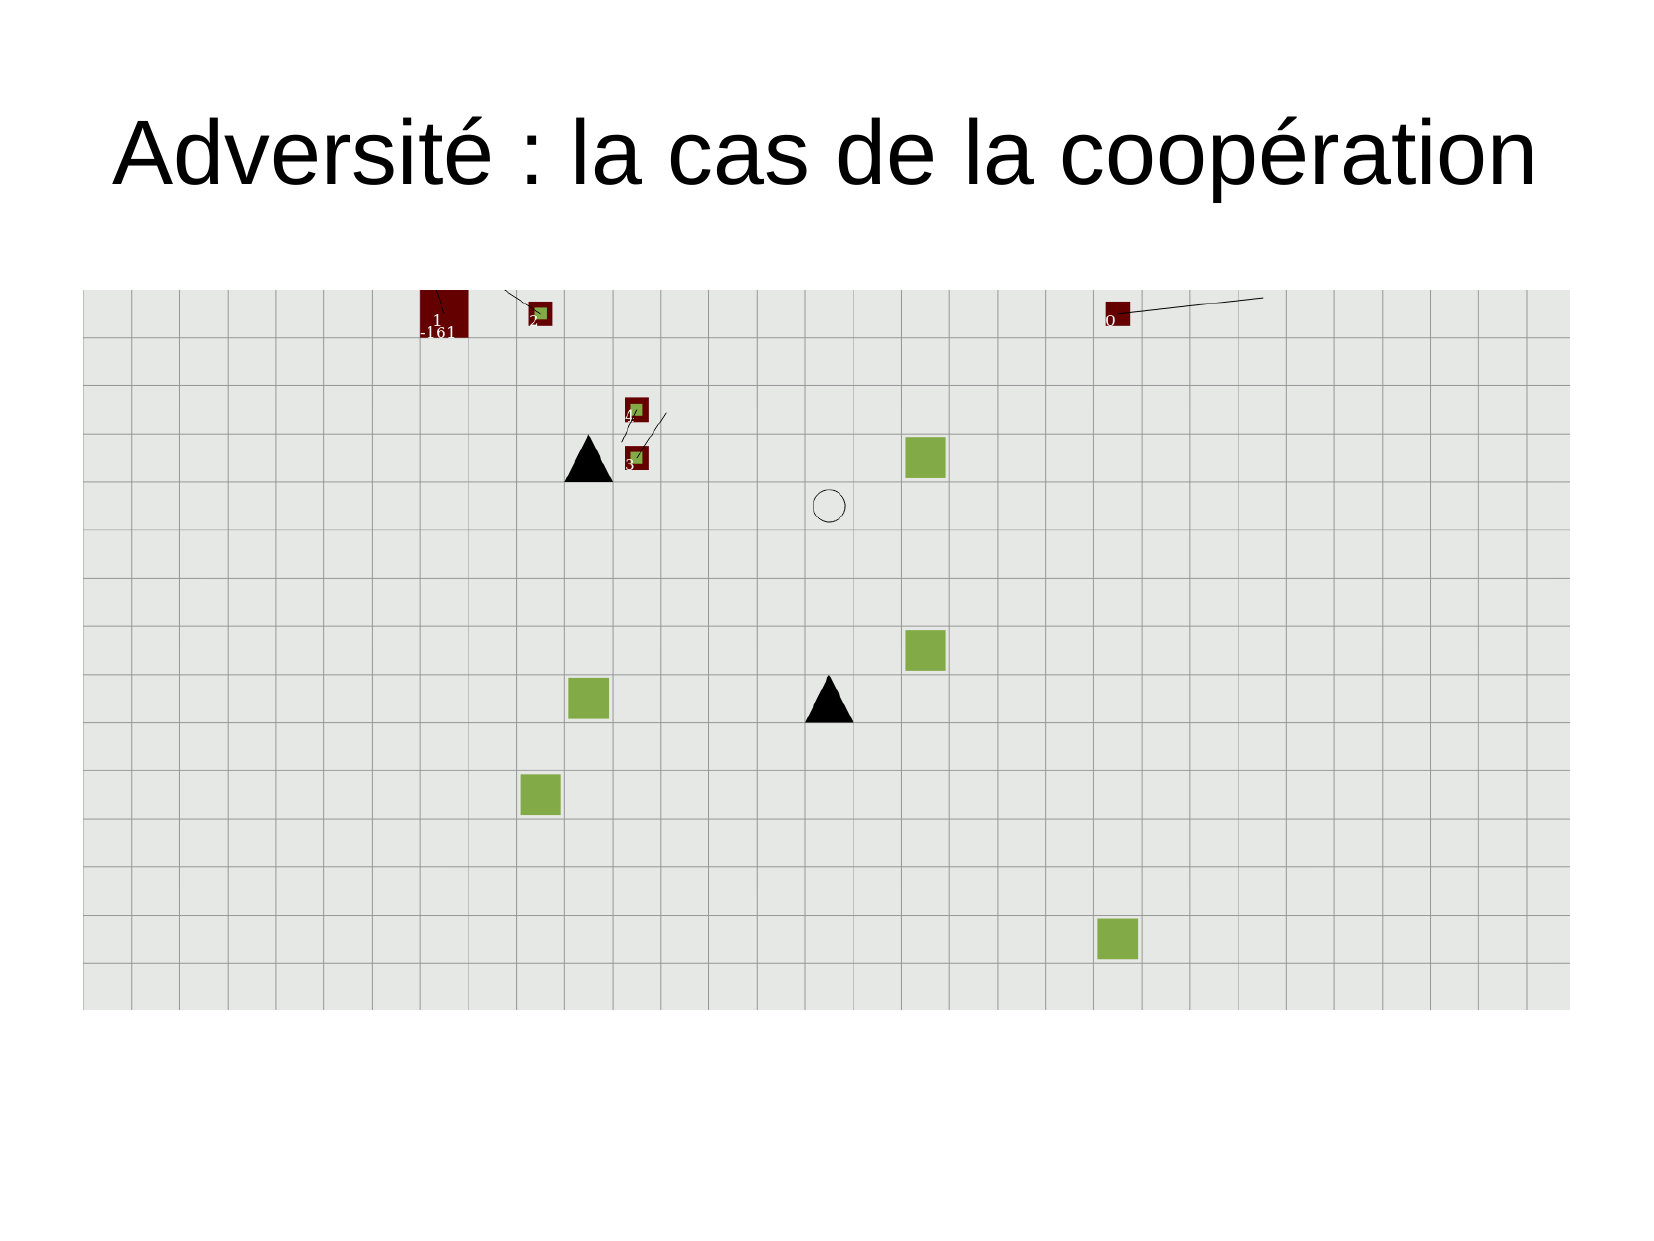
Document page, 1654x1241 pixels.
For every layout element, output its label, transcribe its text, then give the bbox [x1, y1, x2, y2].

title Adversité : la cas de la coopération [82, 49, 1571, 257]
picture [83, 290, 1570, 1010]
